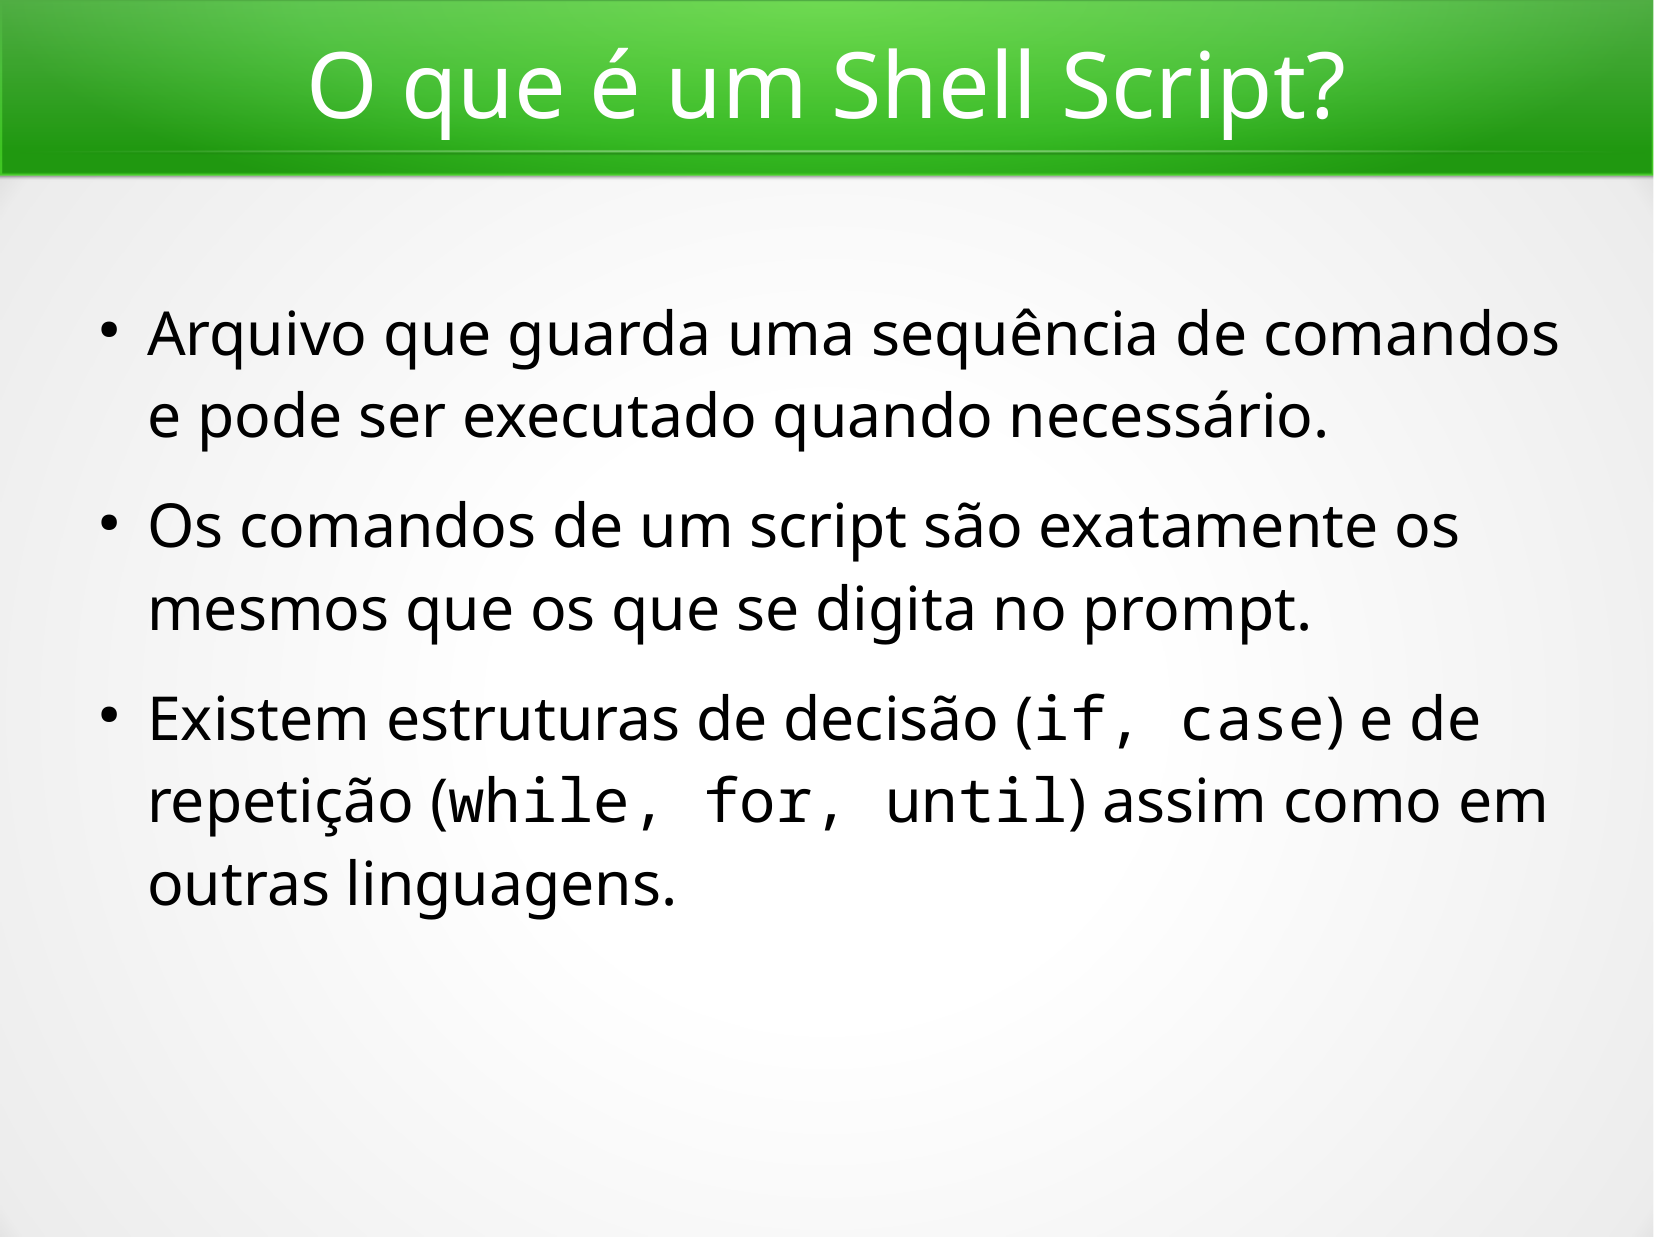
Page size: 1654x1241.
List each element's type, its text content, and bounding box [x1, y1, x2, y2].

picture [0, 0, 1654, 1237]
title O que é um Shell Script? [82, 11, 1571, 154]
list Arquivo que guarda uma sequência de comandos e pode ser executado quando necessário. Os comandos de um script são exatamente os mesmos que os que se digita no prompt. Existem estruturas de decisão (if, case) e de repetição (while, for, until) assim como em outras linguagens. [82, 290, 1571, 1010]
